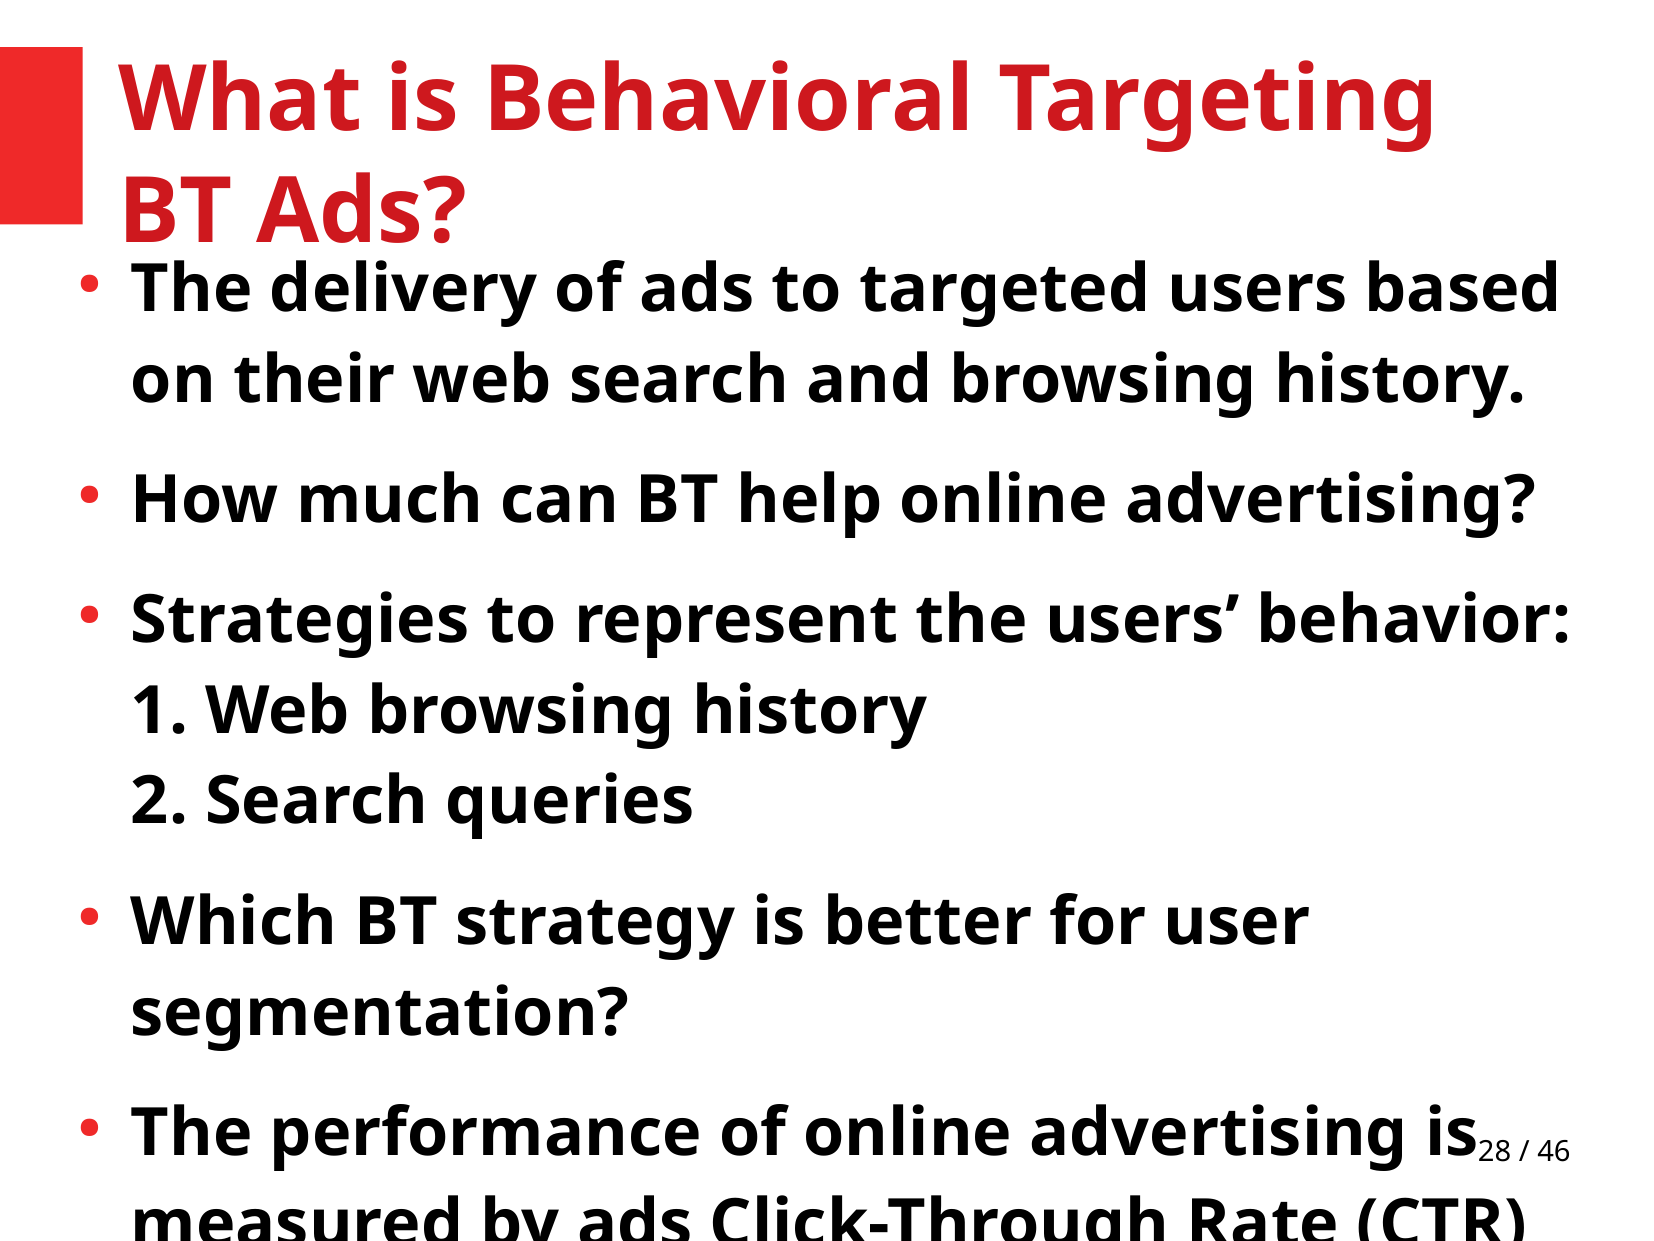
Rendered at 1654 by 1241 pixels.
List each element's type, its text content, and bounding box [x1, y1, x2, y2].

title What is Behavioral Targeting BT Ads? [118, 49, 1571, 240]
list The delivery of ads to targeted users based on their web search and browsing history. How much can BT help online advertising? Strategies to represent the users’ behavior: 1. Web browsing history 2. Search queries Which BT strategy is better for user segmentation? The performance of online advertising is measured by ads Click-Through Rate (CTR) Calculate & compare ads click entropy, precision, recall, and F-measure for different BT strategies. Short window (1 day) vs long window (7 days) [60, 240, 1591, 1186]
